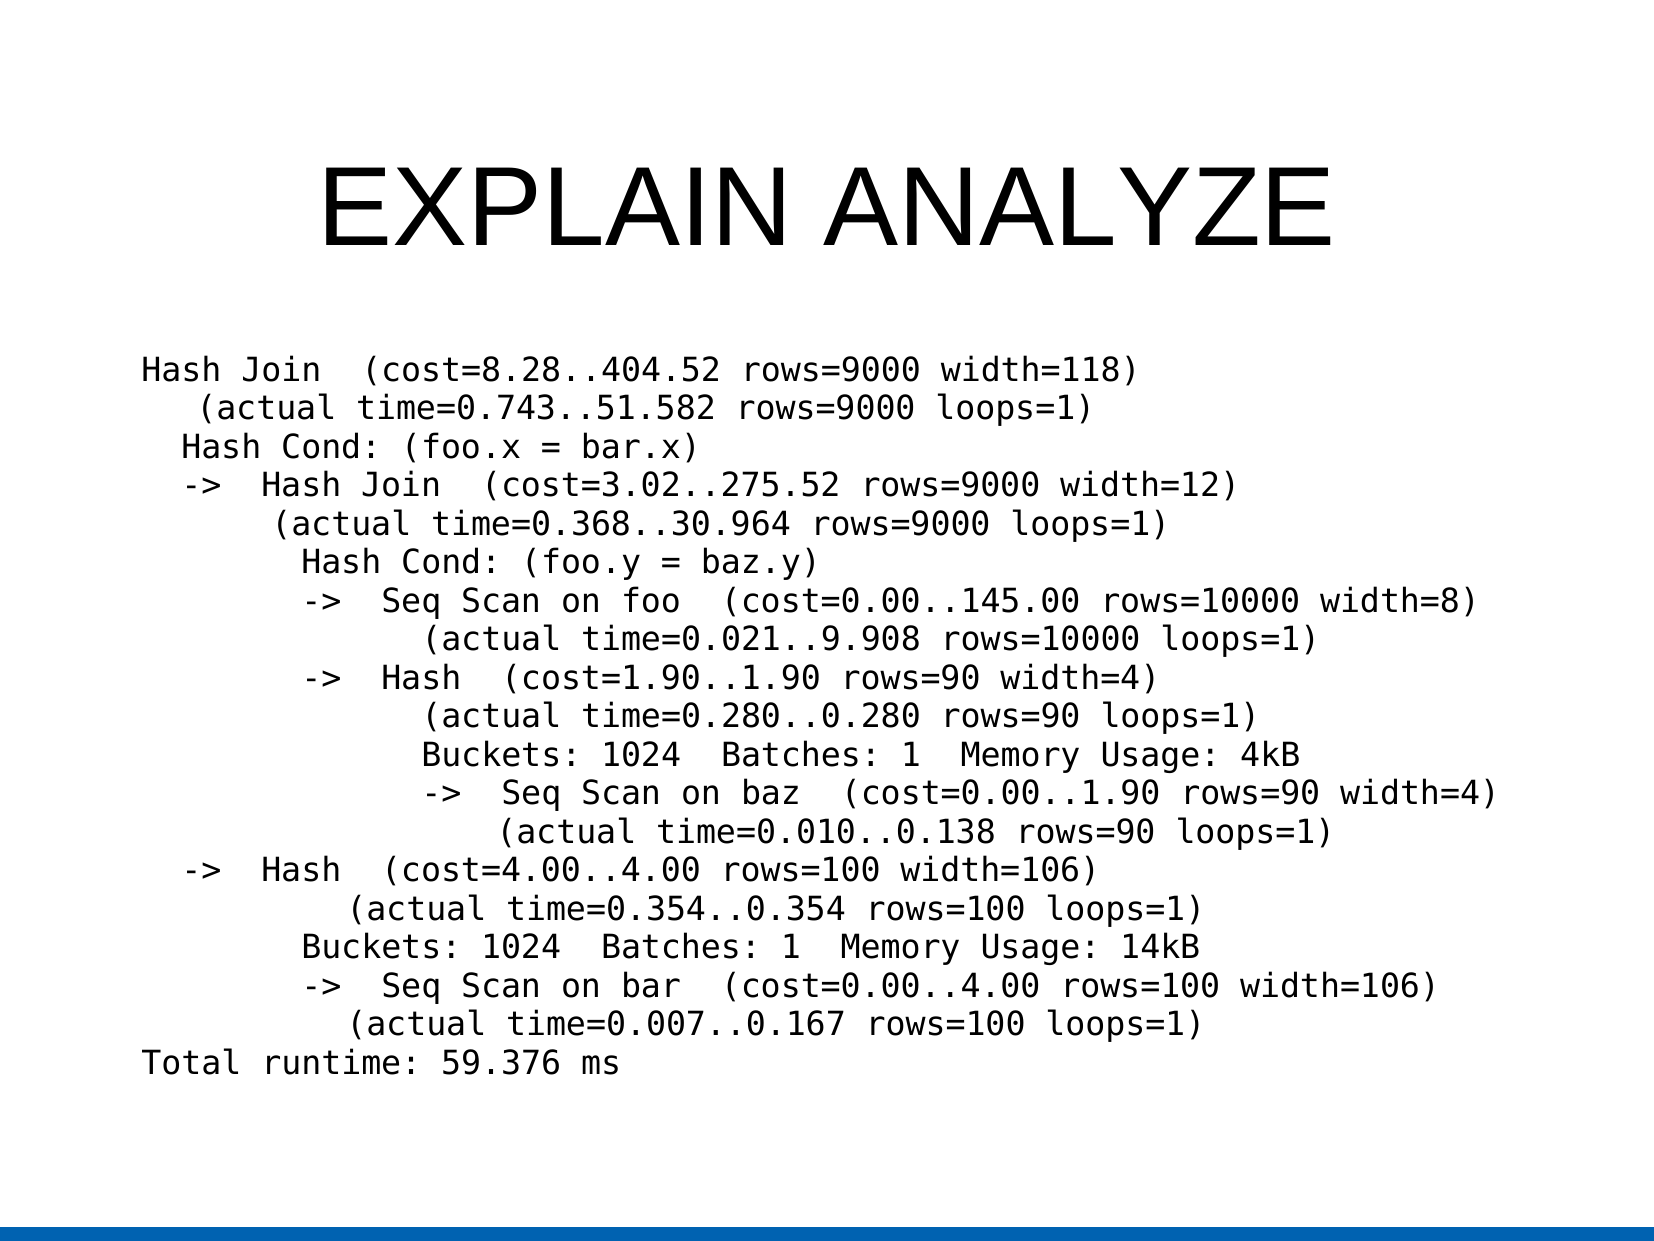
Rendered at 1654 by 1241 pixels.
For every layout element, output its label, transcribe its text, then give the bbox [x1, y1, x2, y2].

title EXPLAIN ANALYZE [121, 102, 1533, 311]
subtitle Hash Join (cost=8.28..404.52 rows=9000 width=118) (actual time=0.743..51.582 rows=9000 loops=1) Hash Cond: (foo.x = bar.x) -> Hash Join (cost=3.02..275.52 rows=9000 width=12) (actual time=0.368..30.964 rows=9000 loops=1) Hash Cond: (foo.y = baz.y) -> Seq Scan on foo (cost=0.00..145.00 rows=10000 width=8) (actual time=0.021..9.908 rows=10000 loops=1) -> Hash (cost=1.90..1.90 rows=90 width=4) (actual time=0.280..0.280 rows=90 loops=1) Buckets: 1024 Batches: 1 Memory Usage: 4kB -> Seq Scan on baz (cost=0.00..1.90 rows=90 width=4) (actual time=0.010..0.138 rows=90 loops=1) -> Hash (cost=4.00..4.00 rows=100 width=106) (actual time=0.354..0.354 rows=100 loops=1) Buckets: 1024 Batches: 1 Memory Usage: 14kB -> Seq Scan on bar (cost=0.00..4.00 rows=100 width=106) (actual time=0.007..0.167 rows=100 loops=1) Total runtime: 59.376 ms [121, 344, 1533, 1127]
